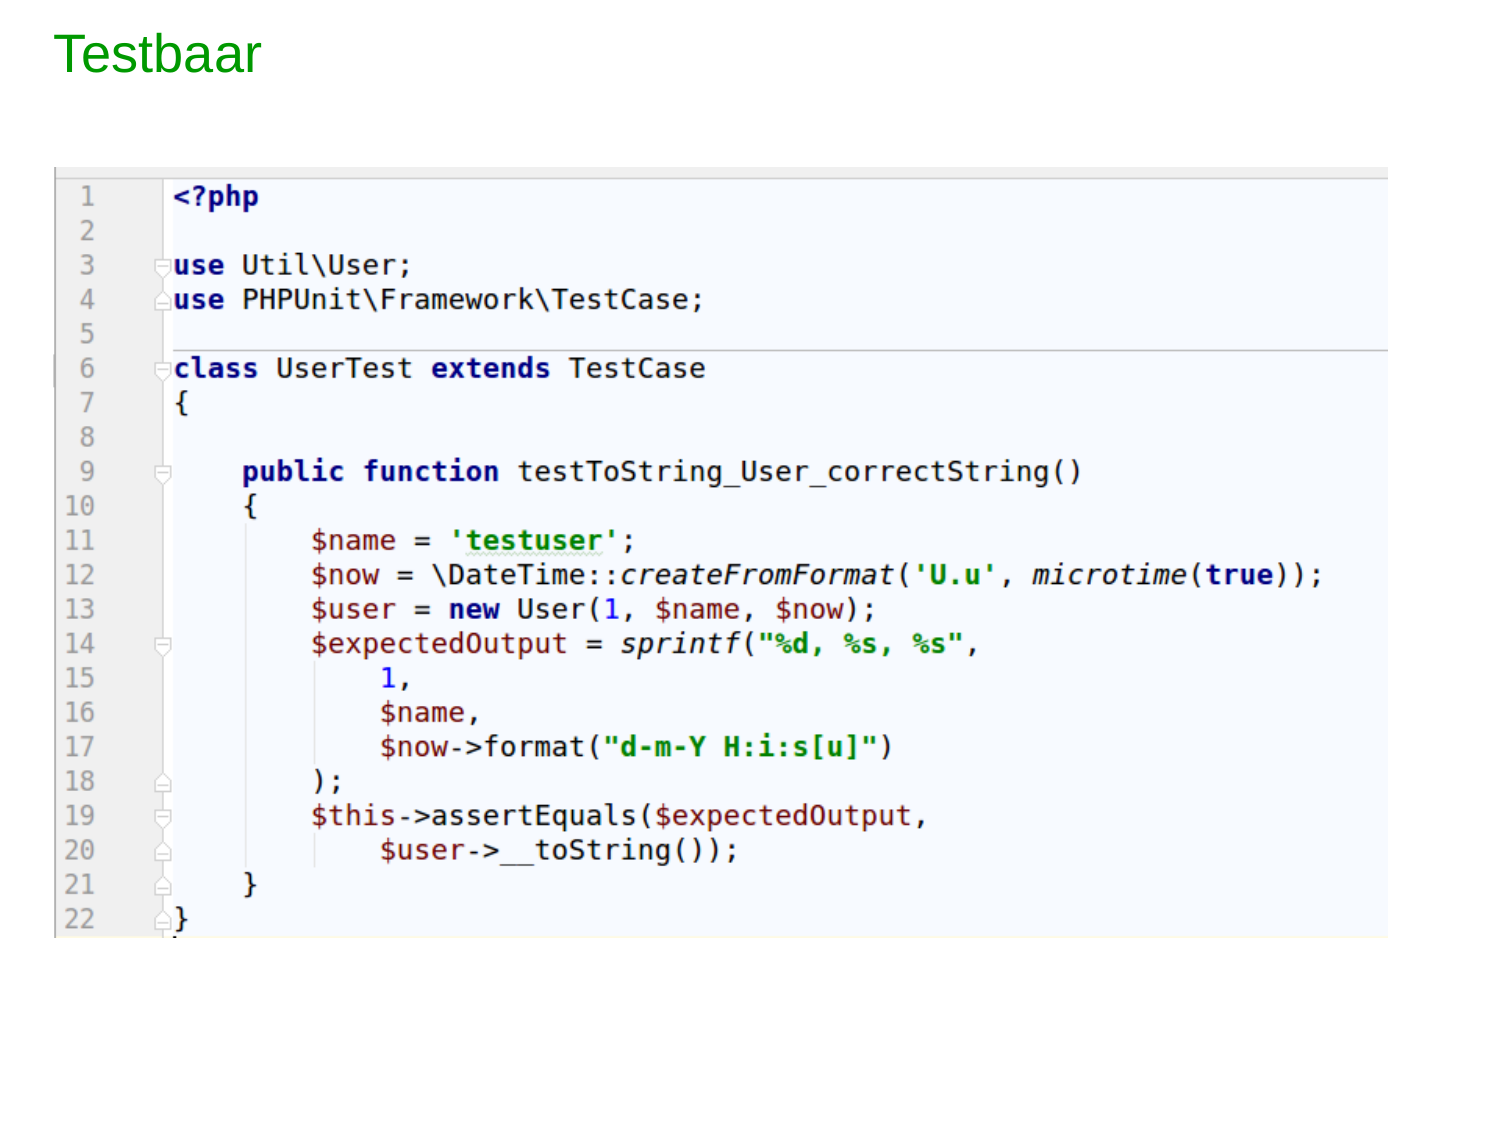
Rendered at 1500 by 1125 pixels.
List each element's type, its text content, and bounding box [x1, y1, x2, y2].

picture [53, 167, 1388, 938]
text_box Testbaar [39, 15, 1351, 92]
